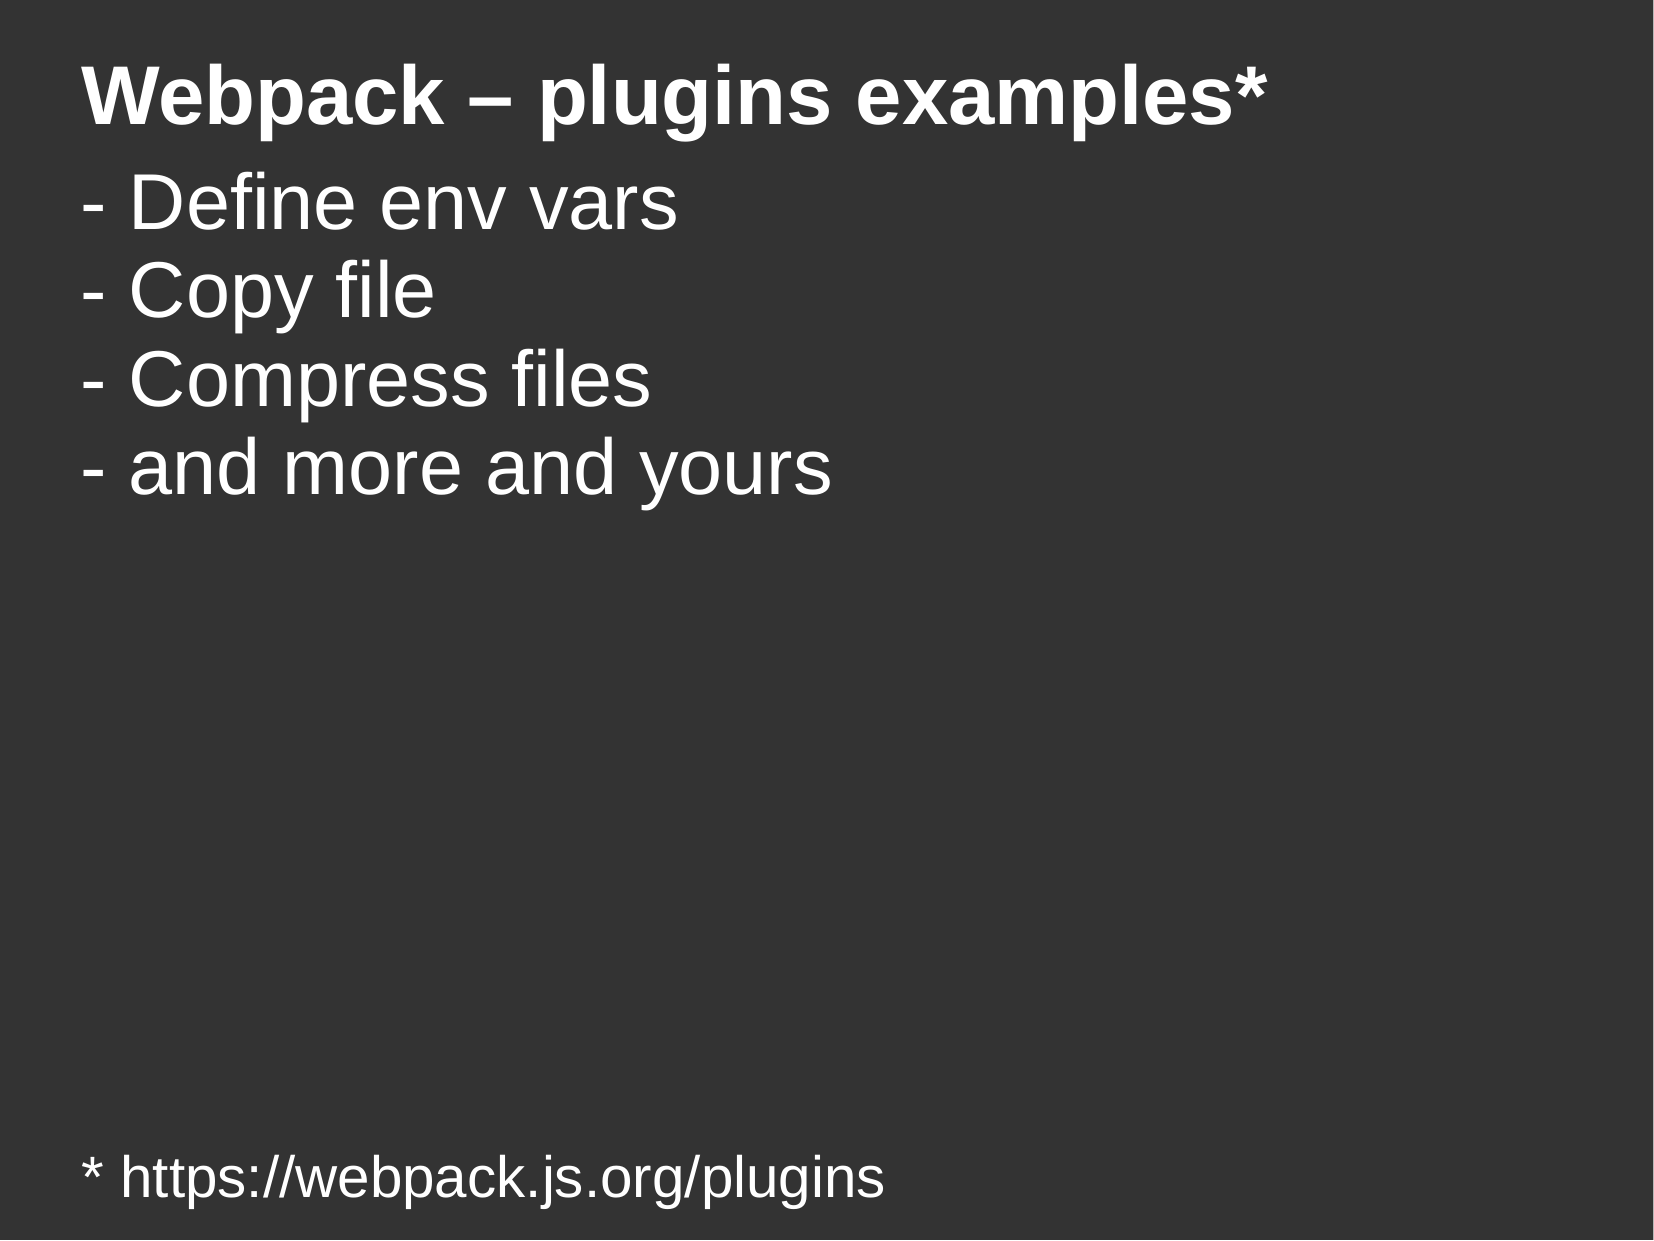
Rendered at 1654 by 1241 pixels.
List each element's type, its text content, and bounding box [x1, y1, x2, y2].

title - Define env vars - Copy file - Compress files - and more and yours [80, 157, 1654, 773]
title * https://webpack.js.org/plugins [81, 1074, 1570, 1241]
title Webpack – plugins examples* [81, 49, 1570, 257]
